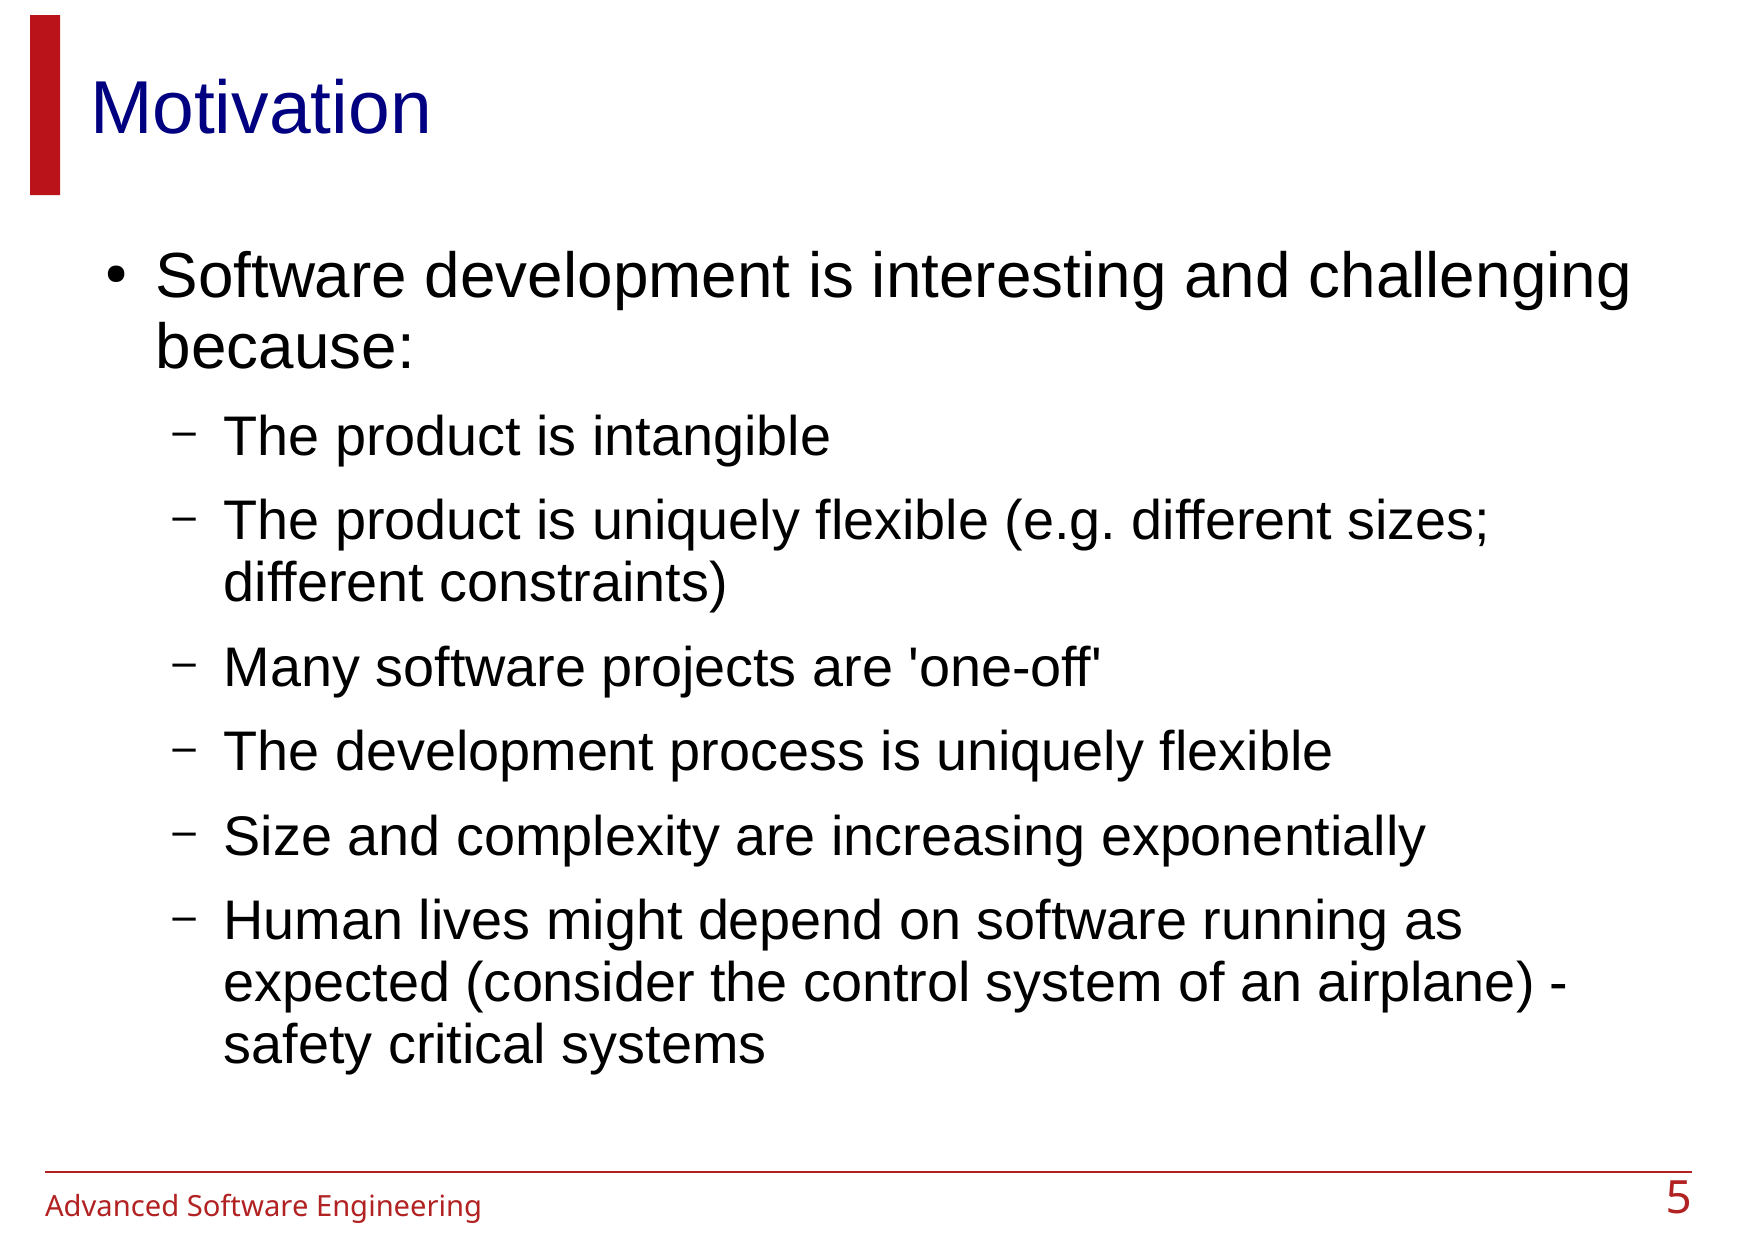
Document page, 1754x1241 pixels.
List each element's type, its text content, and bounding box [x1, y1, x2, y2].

list Software development is interesting and challenging because: The product is intangible The product is uniquely flexible (e.g. different sizes; different constraints) Many software projects are 'one-off' The development process is uniquely flexible Size and complexity are increasing exponentially Human lives might depend on software running as expected (consider the control system of an airplane) - safety critical systems [87, 240, 1696, 1081]
title Motivation [90, 19, 1726, 196]
